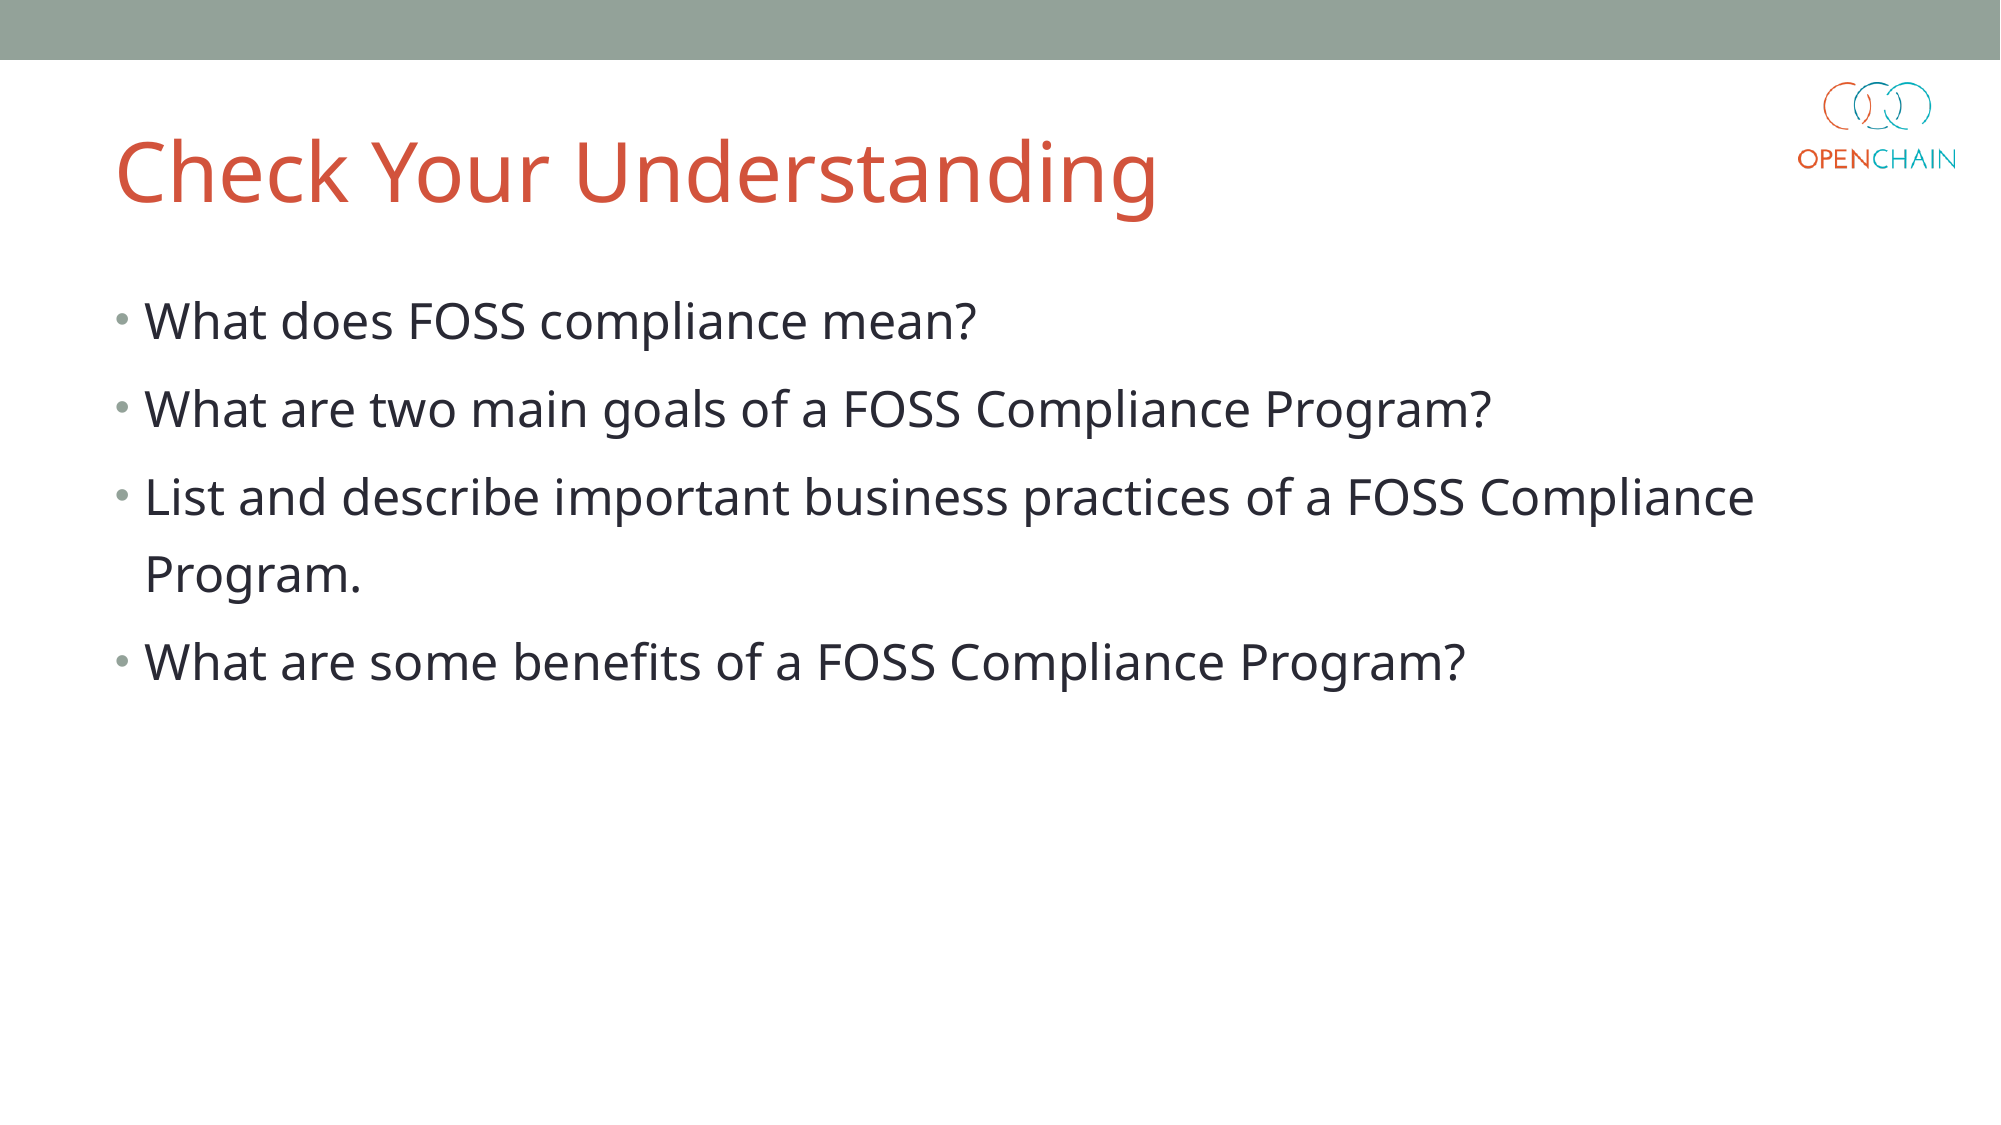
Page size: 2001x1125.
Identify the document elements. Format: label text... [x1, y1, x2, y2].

text_box Check Your Understanding [99, 87, 1900, 250]
text_box What does FOSS compliance mean? What are two main goals of a FOSS Compliance Program? List and describe important business practices of a FOSS Compliance Program. What are some benefits of a FOSS Compliance Program? [99, 263, 1900, 1064]
picture [1798, 82, 1955, 169]
